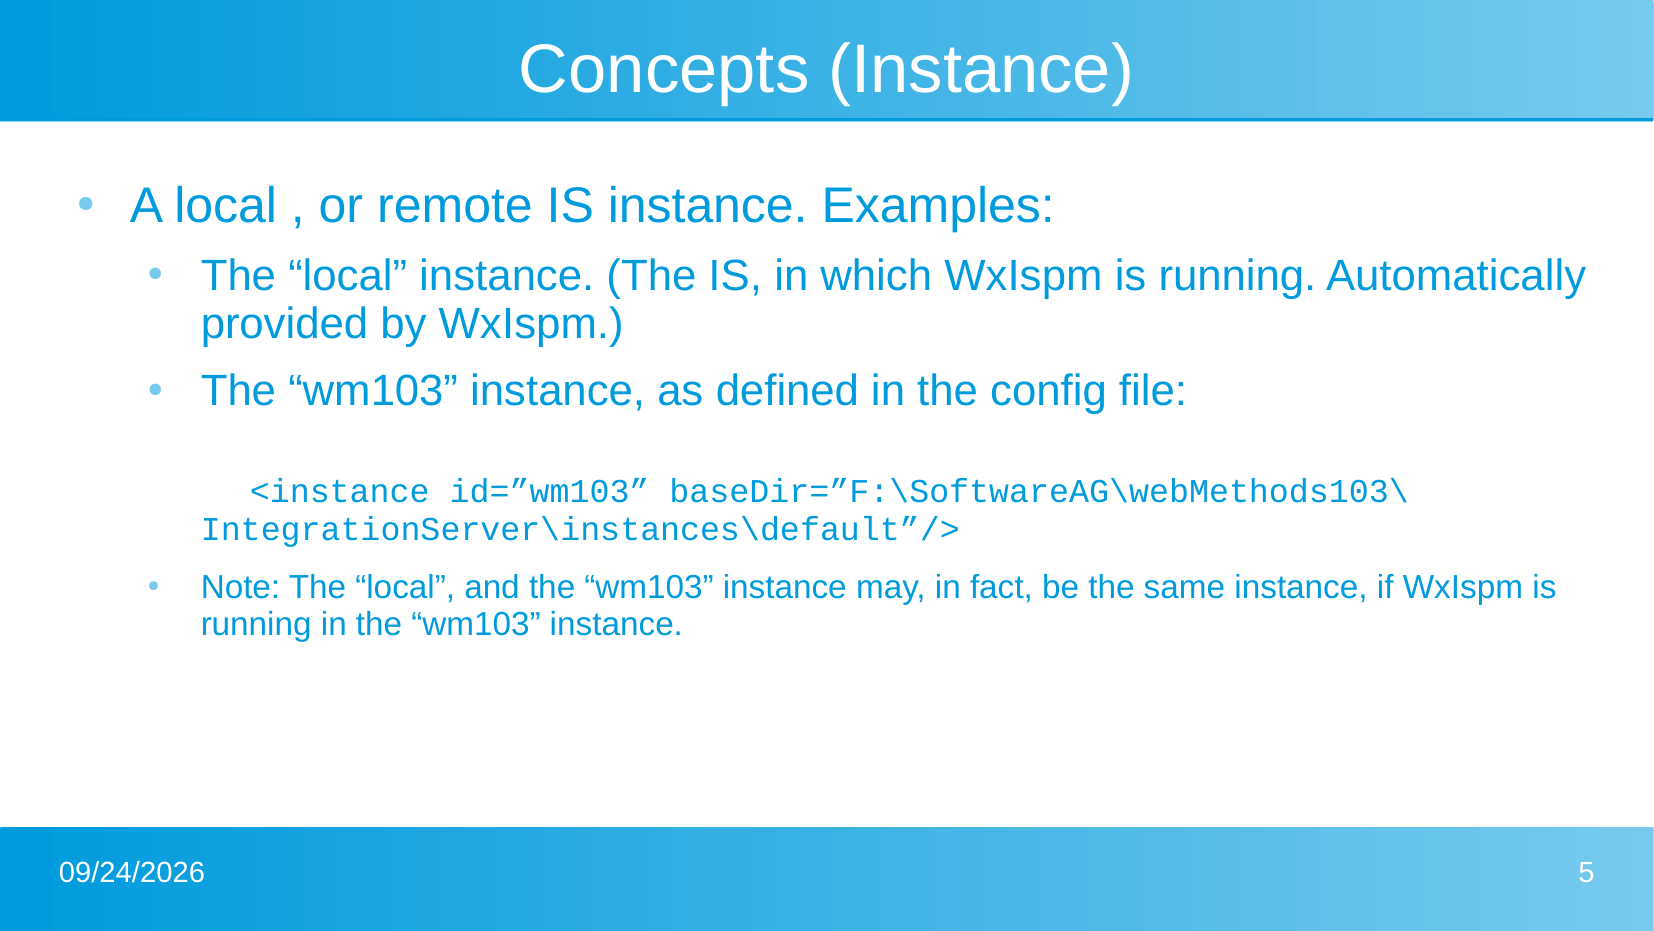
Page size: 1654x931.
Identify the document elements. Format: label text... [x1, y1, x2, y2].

title Concepts (Instance) [59, 29, 1595, 108]
list A local , or remote IS instance. Examples: The “local” instance. (The IS, in which WxIspm is running. Automatically provided by WxIspm.) The “wm103” instance, as defined in the config file: <instance id=”wm103” baseDir=”F:\SoftwareAG\webMethods103\IntegrationServer\instances\default”/> Note: The “local”, and the “wm103” instance may, in fact, be the same instance, if WxIspm is running in the “wm103” instance. [59, 177, 1595, 768]
